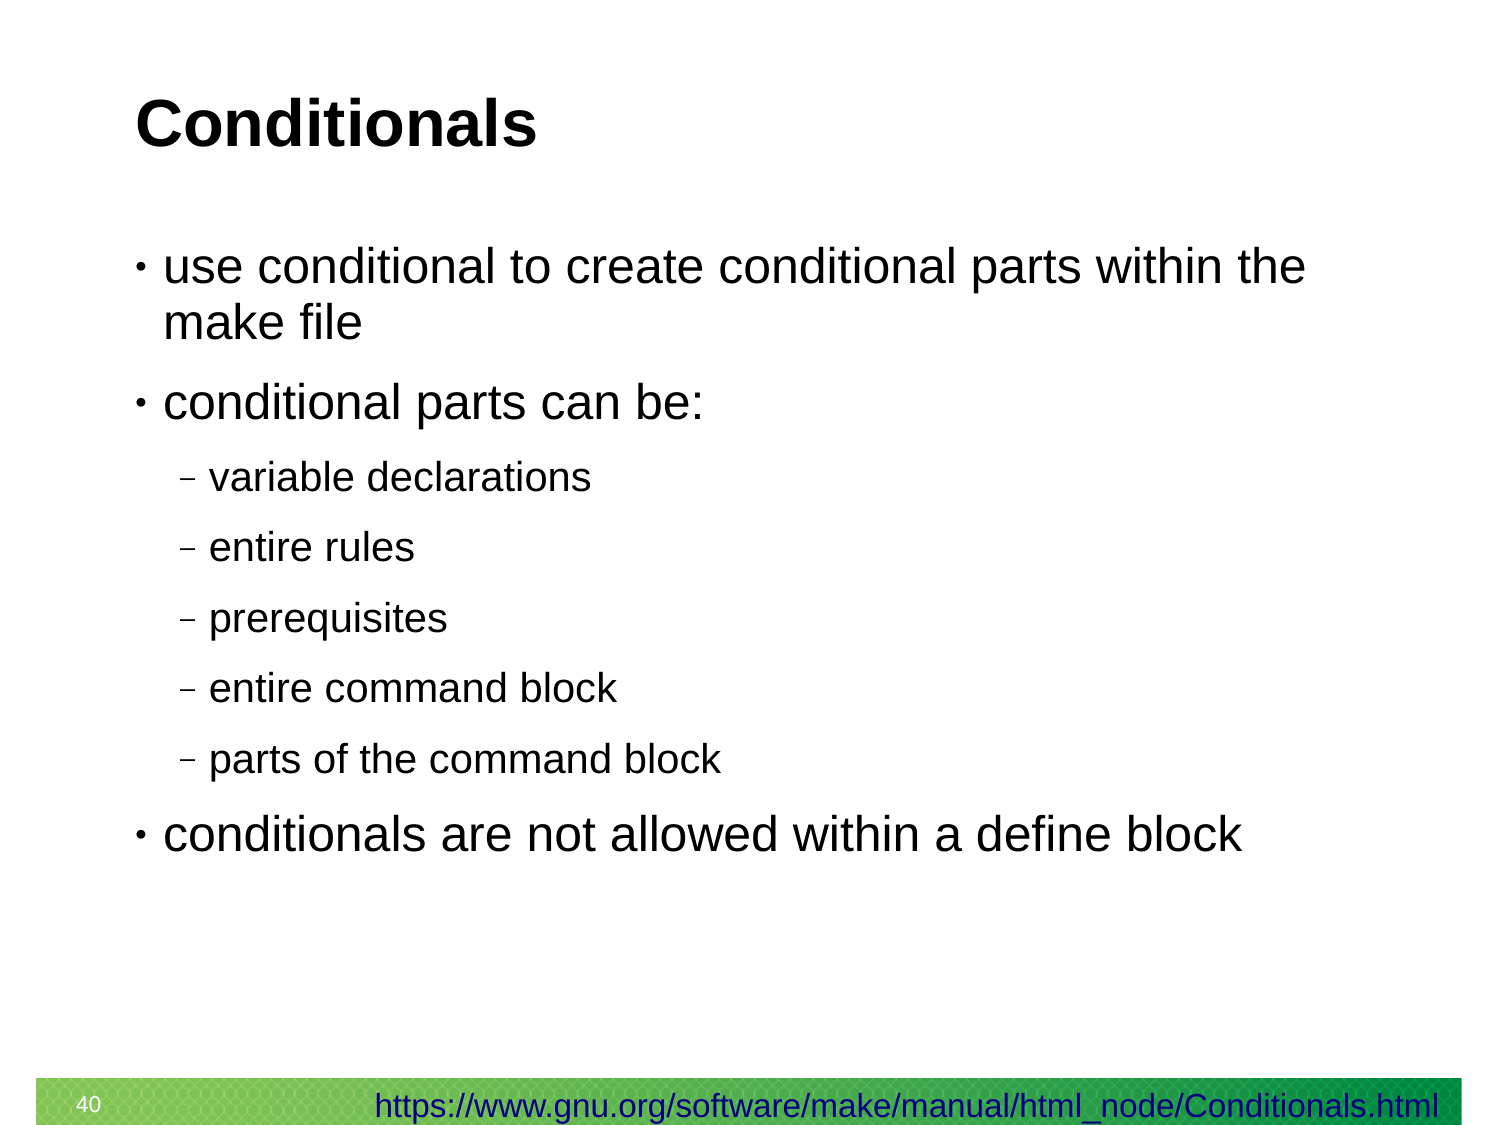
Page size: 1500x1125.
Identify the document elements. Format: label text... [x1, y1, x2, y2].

picture [36, 1078, 1462, 1125]
text_box https://www.gnu.org/software/make/manual/html_node/Conditionals.html [360, 1080, 1456, 1125]
list use conditional to create conditional parts within the make file conditional parts can be: variable declarations entire rules prerequisites entire command block parts of the command block conditionals are not allowed within a define block [135, 238, 1372, 982]
title Conditionals [135, 41, 1372, 204]
